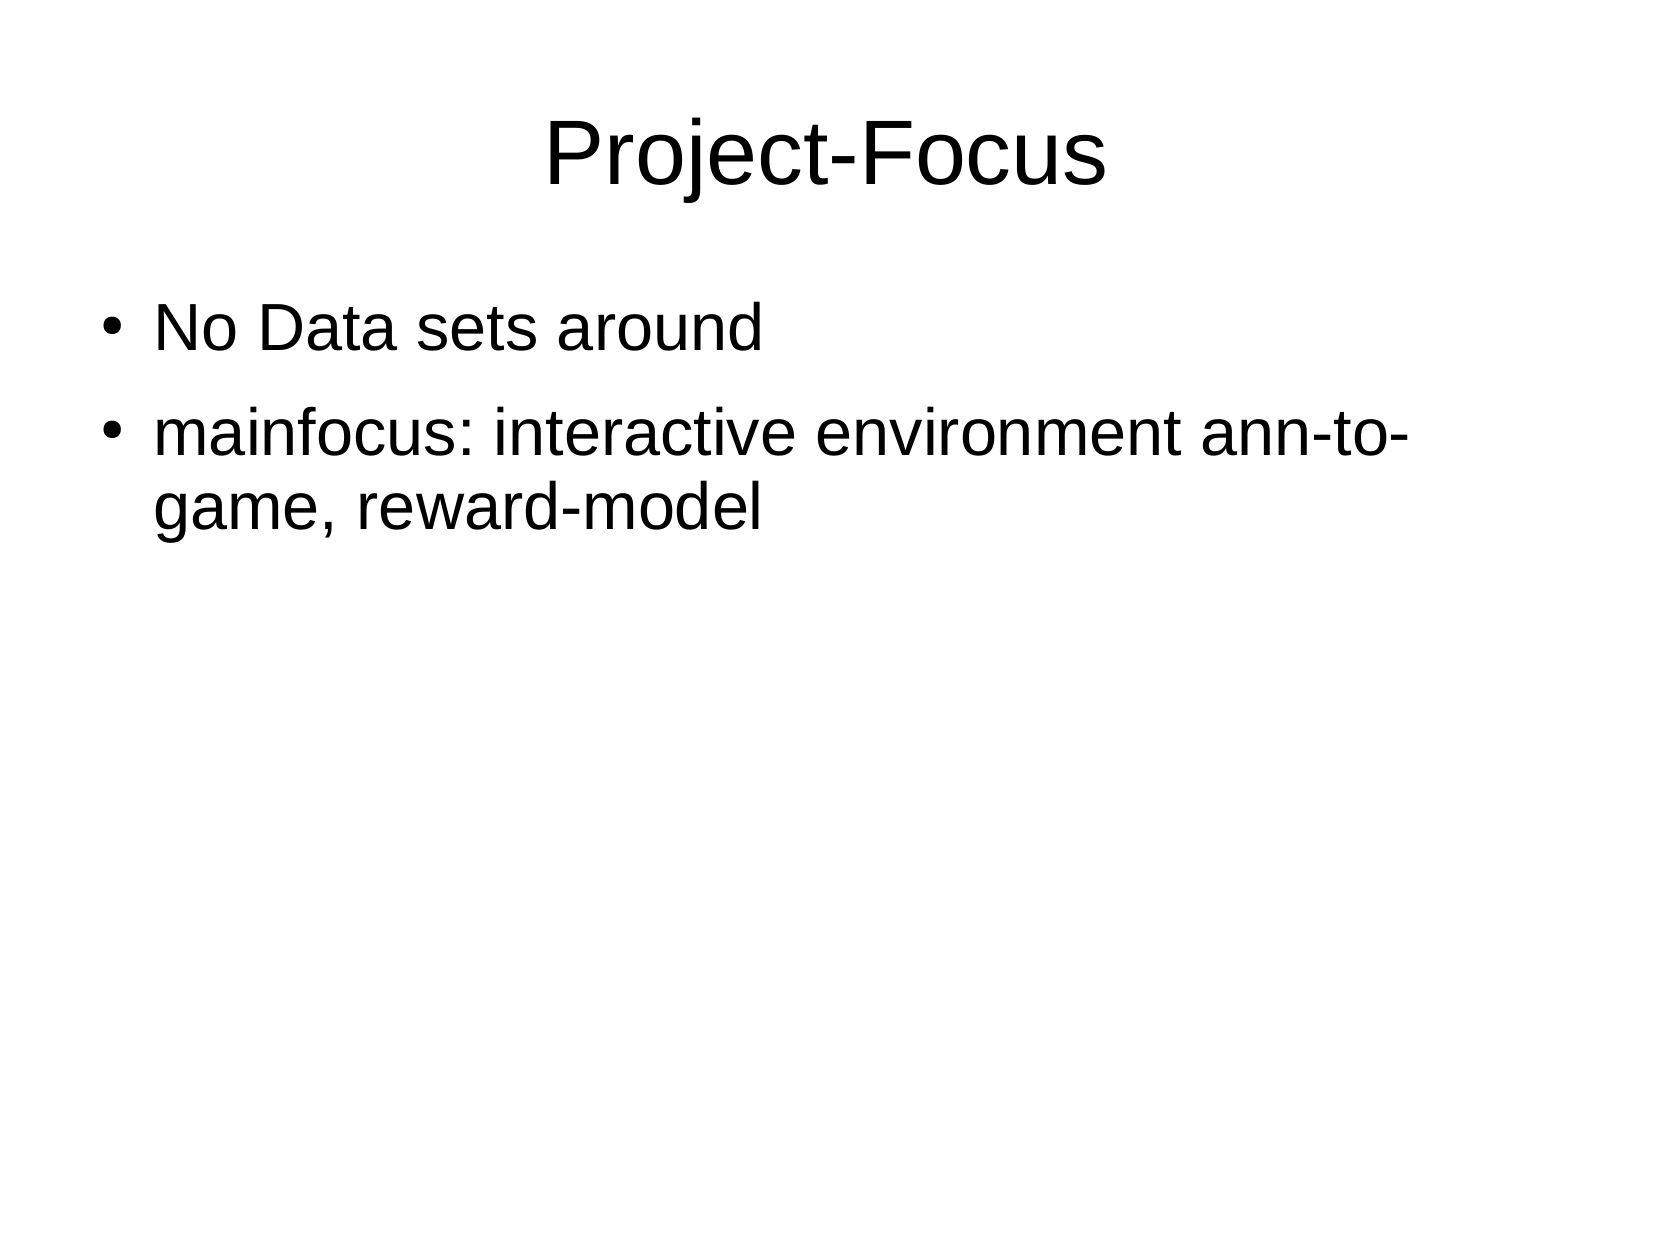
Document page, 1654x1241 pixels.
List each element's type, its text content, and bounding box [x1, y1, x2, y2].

title Project-Focus [82, 49, 1571, 257]
list No Data sets around mainfocus: interactive environment ann-to-game, reward-model [82, 290, 1571, 1109]
